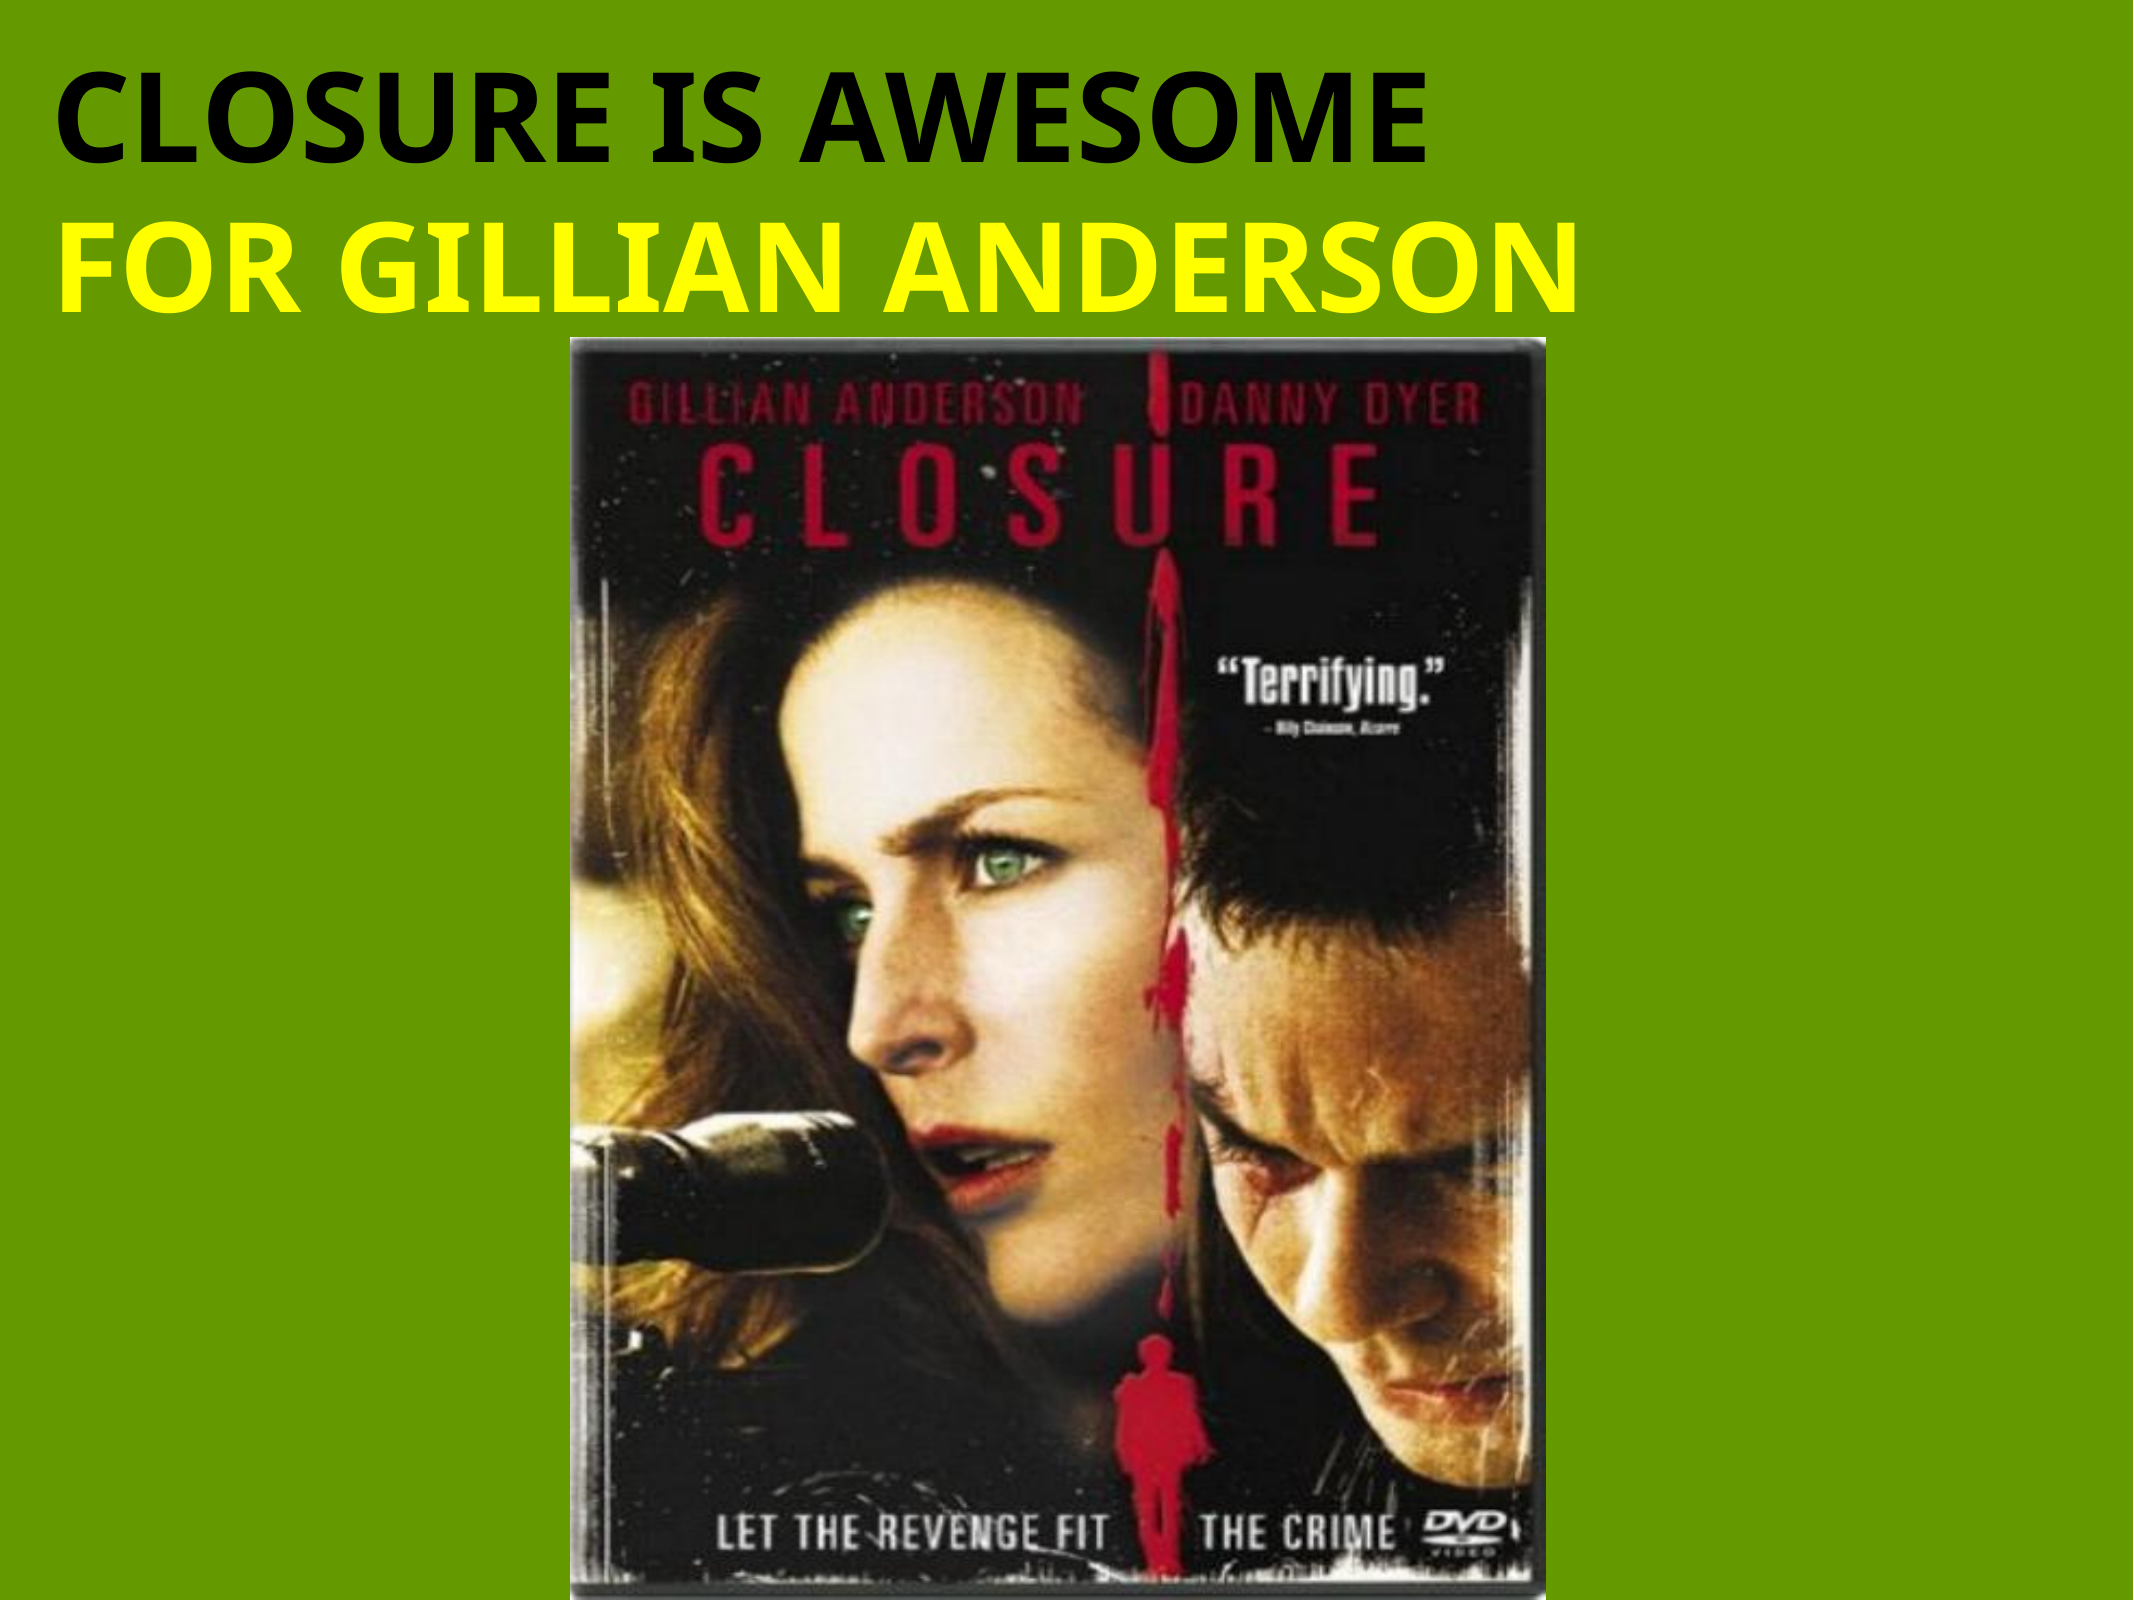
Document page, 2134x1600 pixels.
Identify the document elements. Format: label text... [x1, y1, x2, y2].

text_box CLOSURE IS AWESOME FOR GILLIAN ANDERSON [41, 37, 2101, 483]
picture [570, 483, 1546, 1600]
